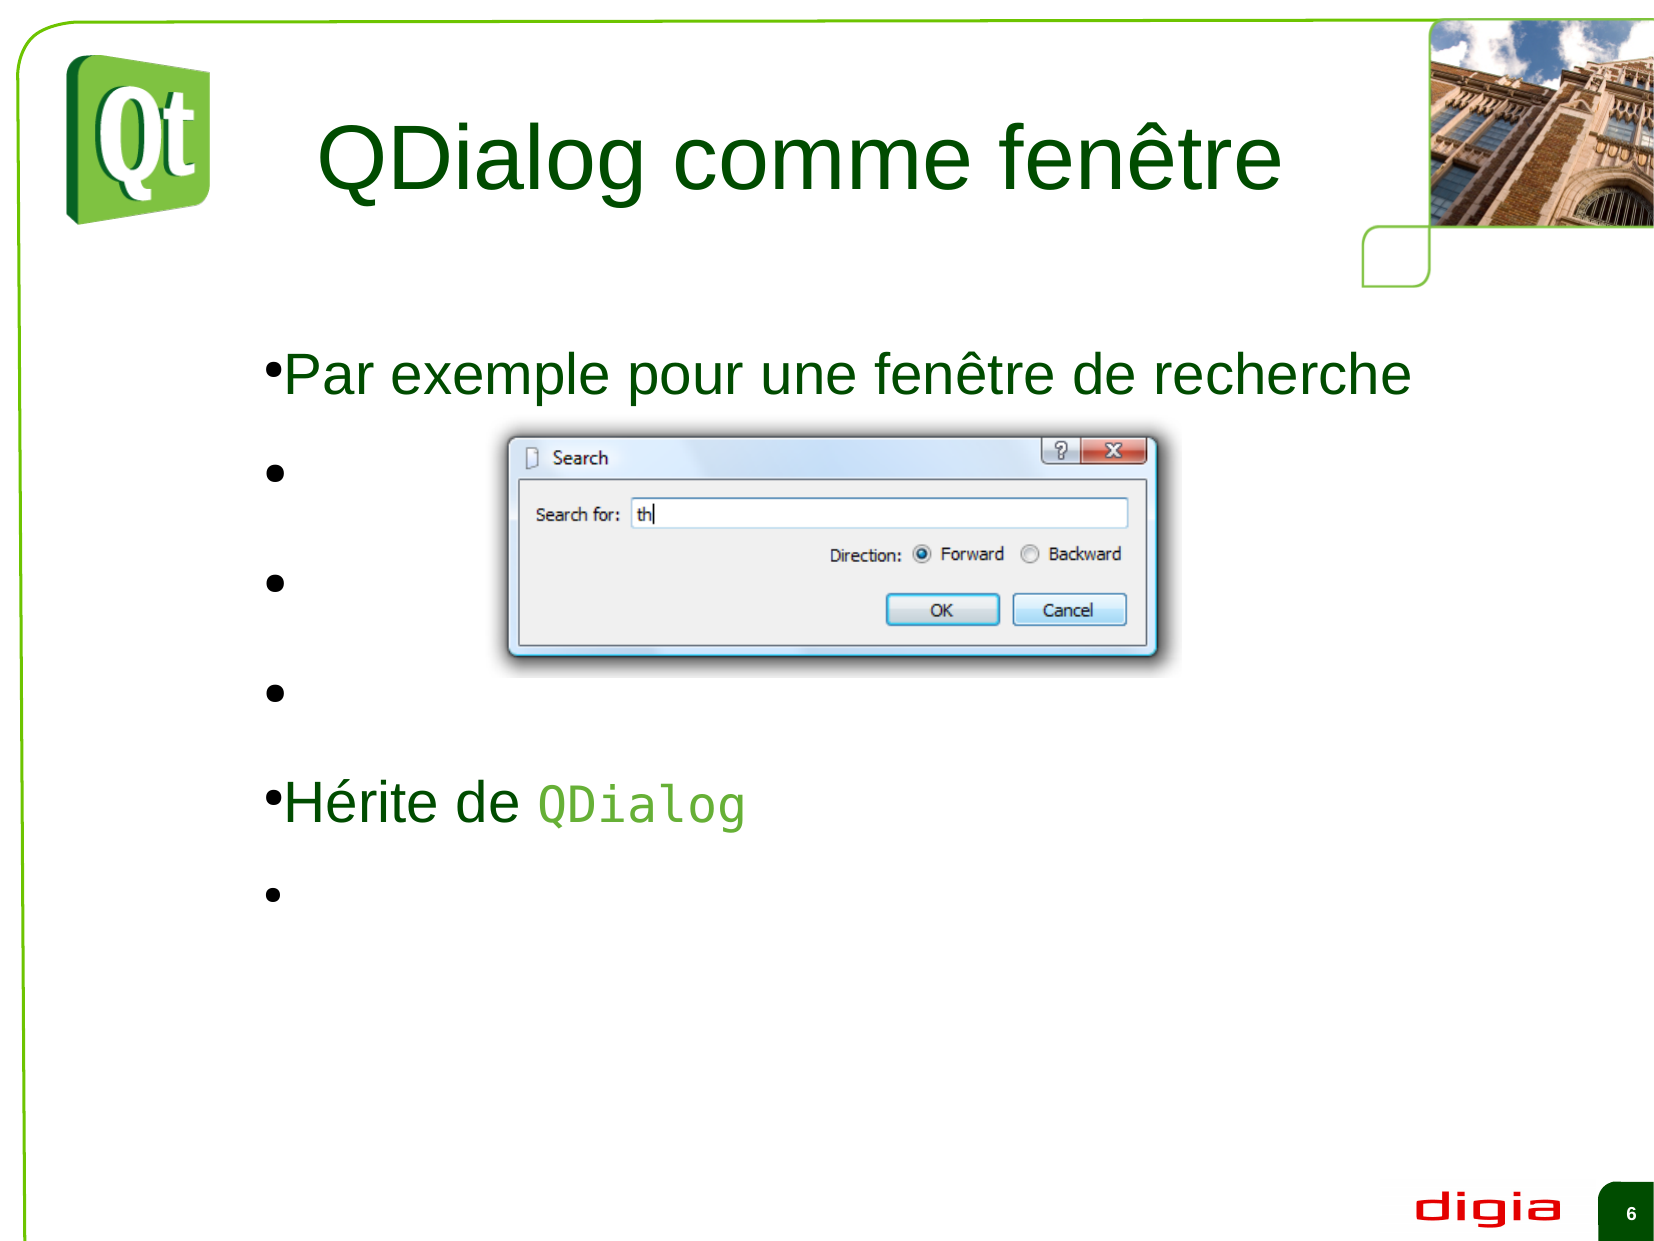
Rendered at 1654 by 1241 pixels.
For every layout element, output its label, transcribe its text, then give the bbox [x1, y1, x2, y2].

picture [484, 413, 1182, 678]
title QDialog comme fenêtre [263, 49, 1338, 257]
picture [1338, 7, 1654, 308]
list Par exemple pour une fenêtre de recherche Hérite de QDialog [263, 336, 1582, 1100]
